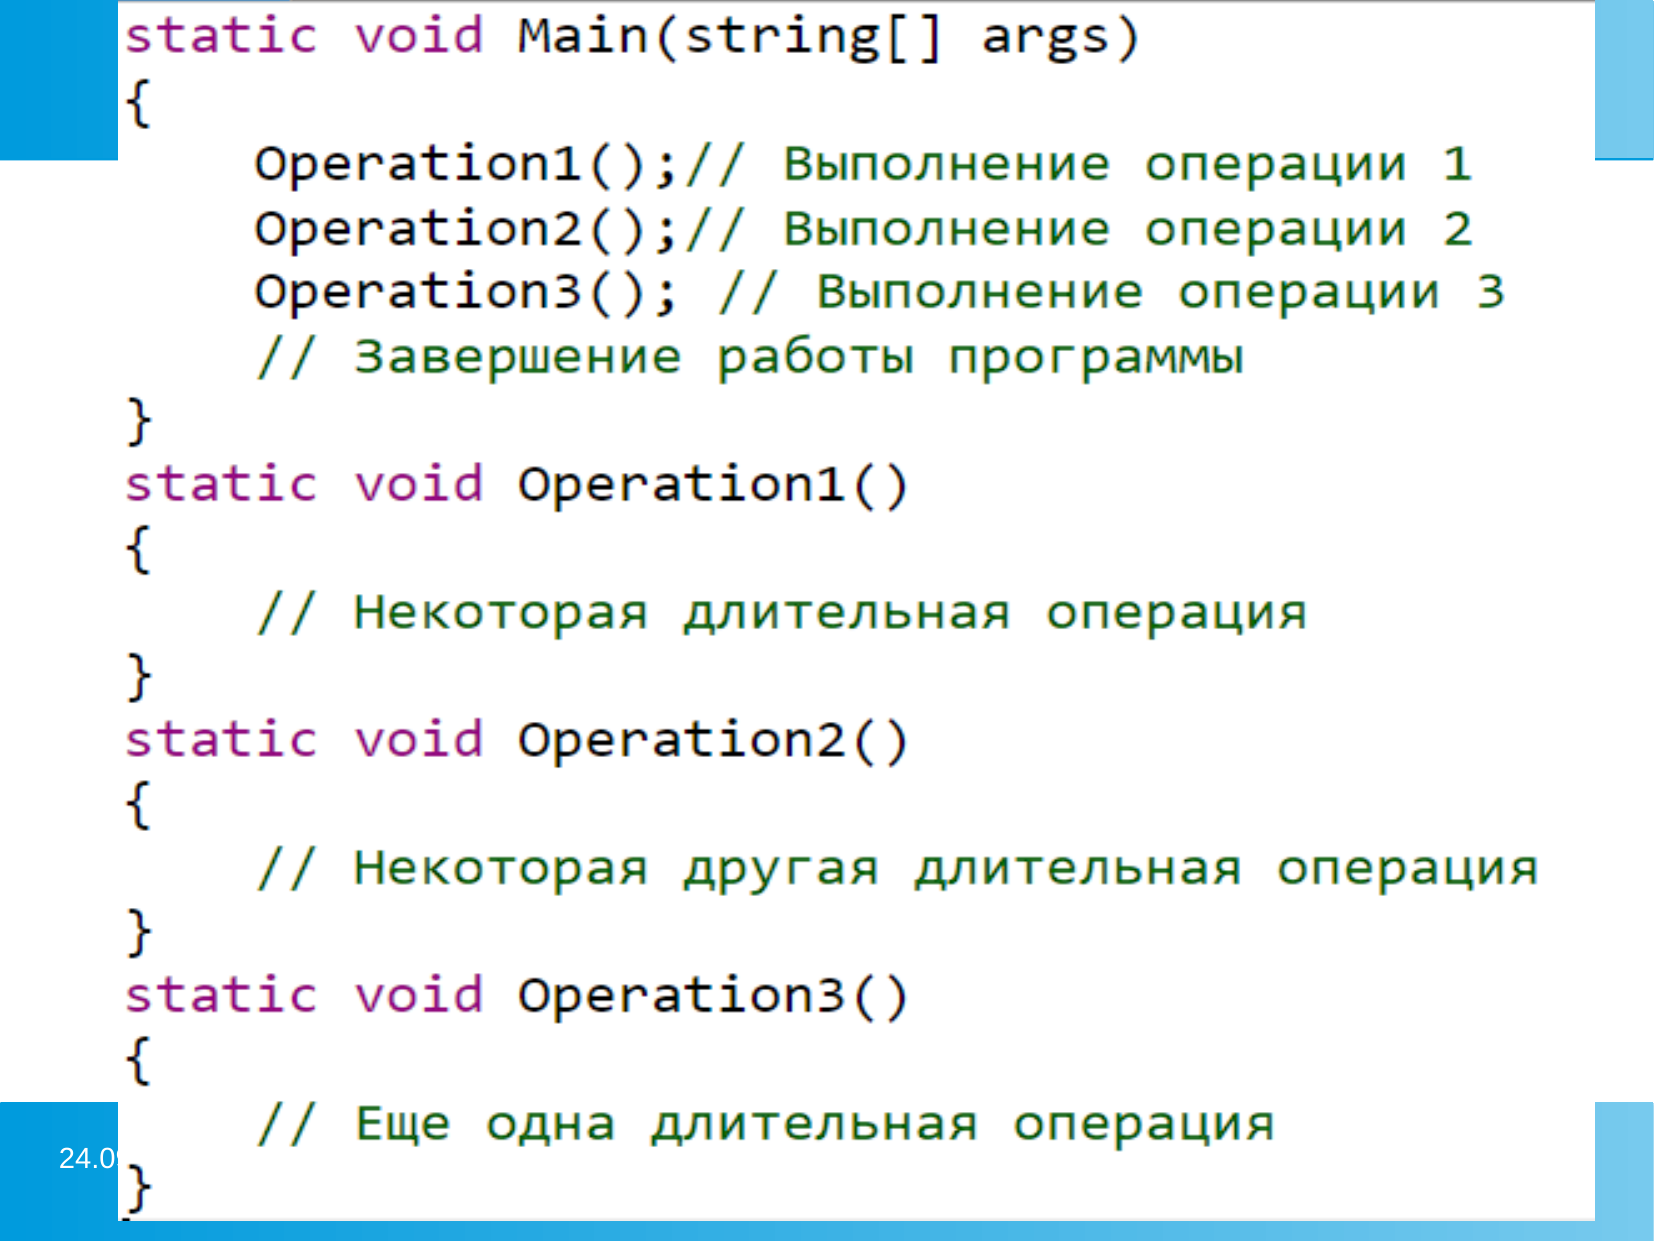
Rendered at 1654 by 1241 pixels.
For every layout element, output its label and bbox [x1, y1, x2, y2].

picture [118, 0, 1595, 1221]
